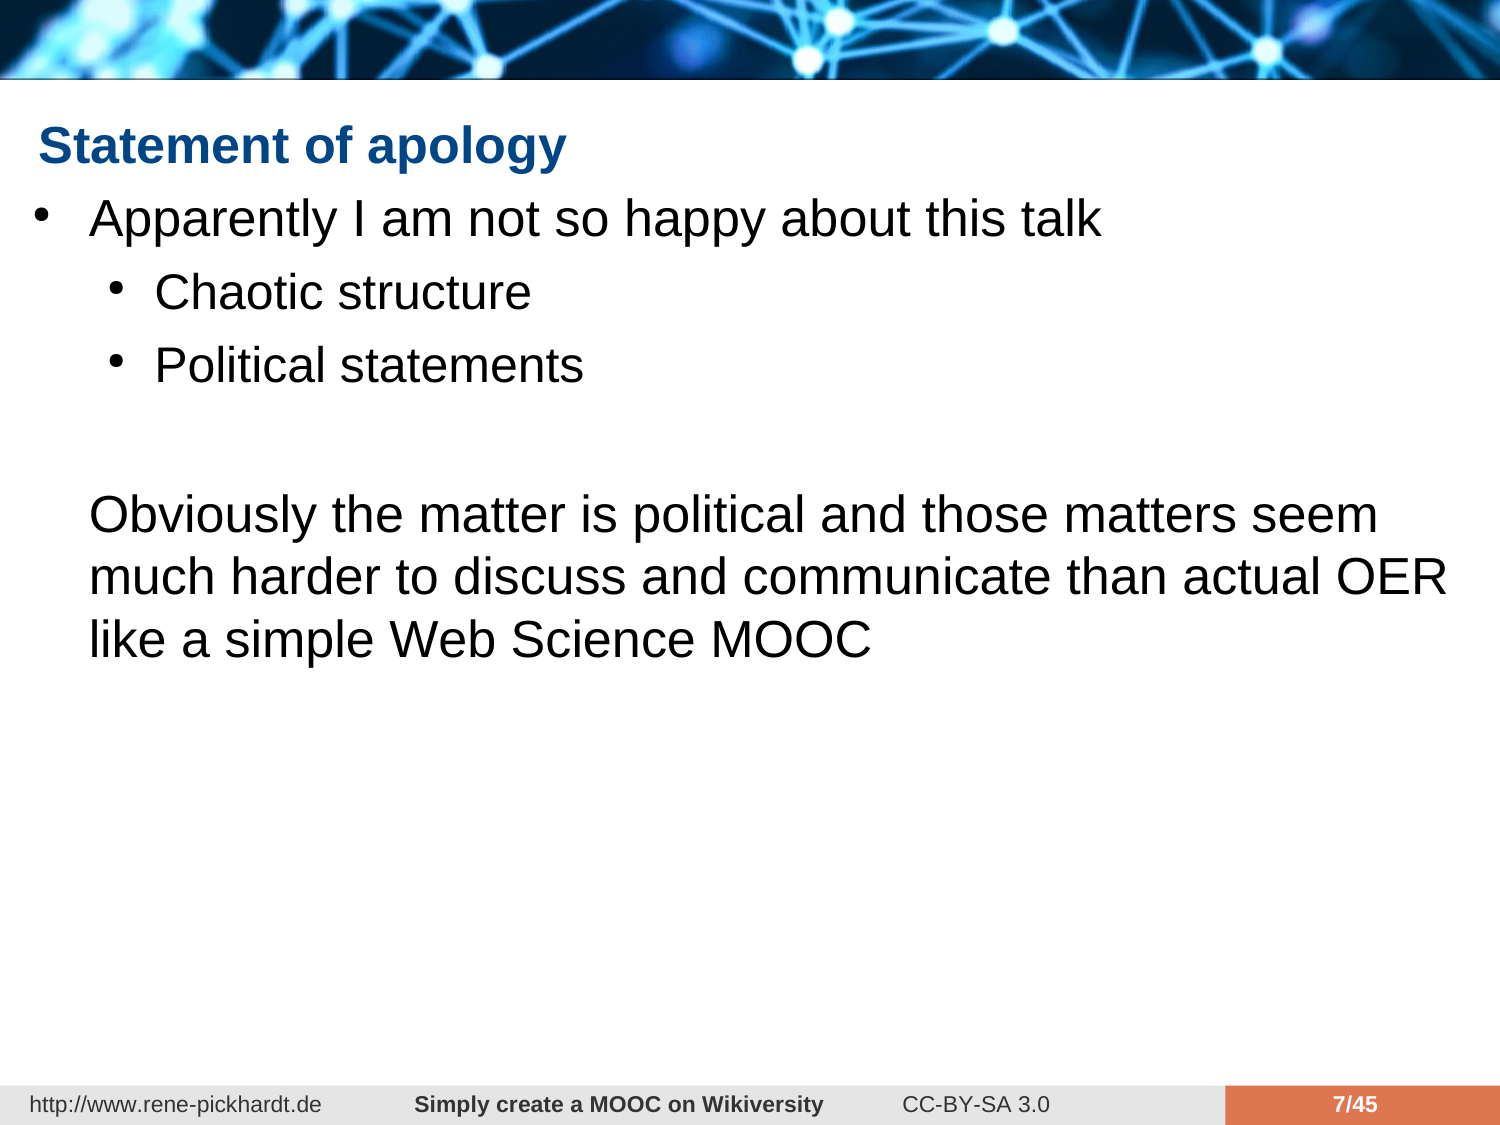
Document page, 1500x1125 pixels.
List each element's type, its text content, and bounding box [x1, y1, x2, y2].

title Statement of apology [23, 112, 1500, 187]
picture [0, 0, 1500, 80]
list Apparently I am not so happy about this talk Chaotic structure Political statements Obviously the matter is political and those matters seem much harder to discuss and communicate than actual OER like a simple Web Science MOOC [17, 177, 1477, 1063]
